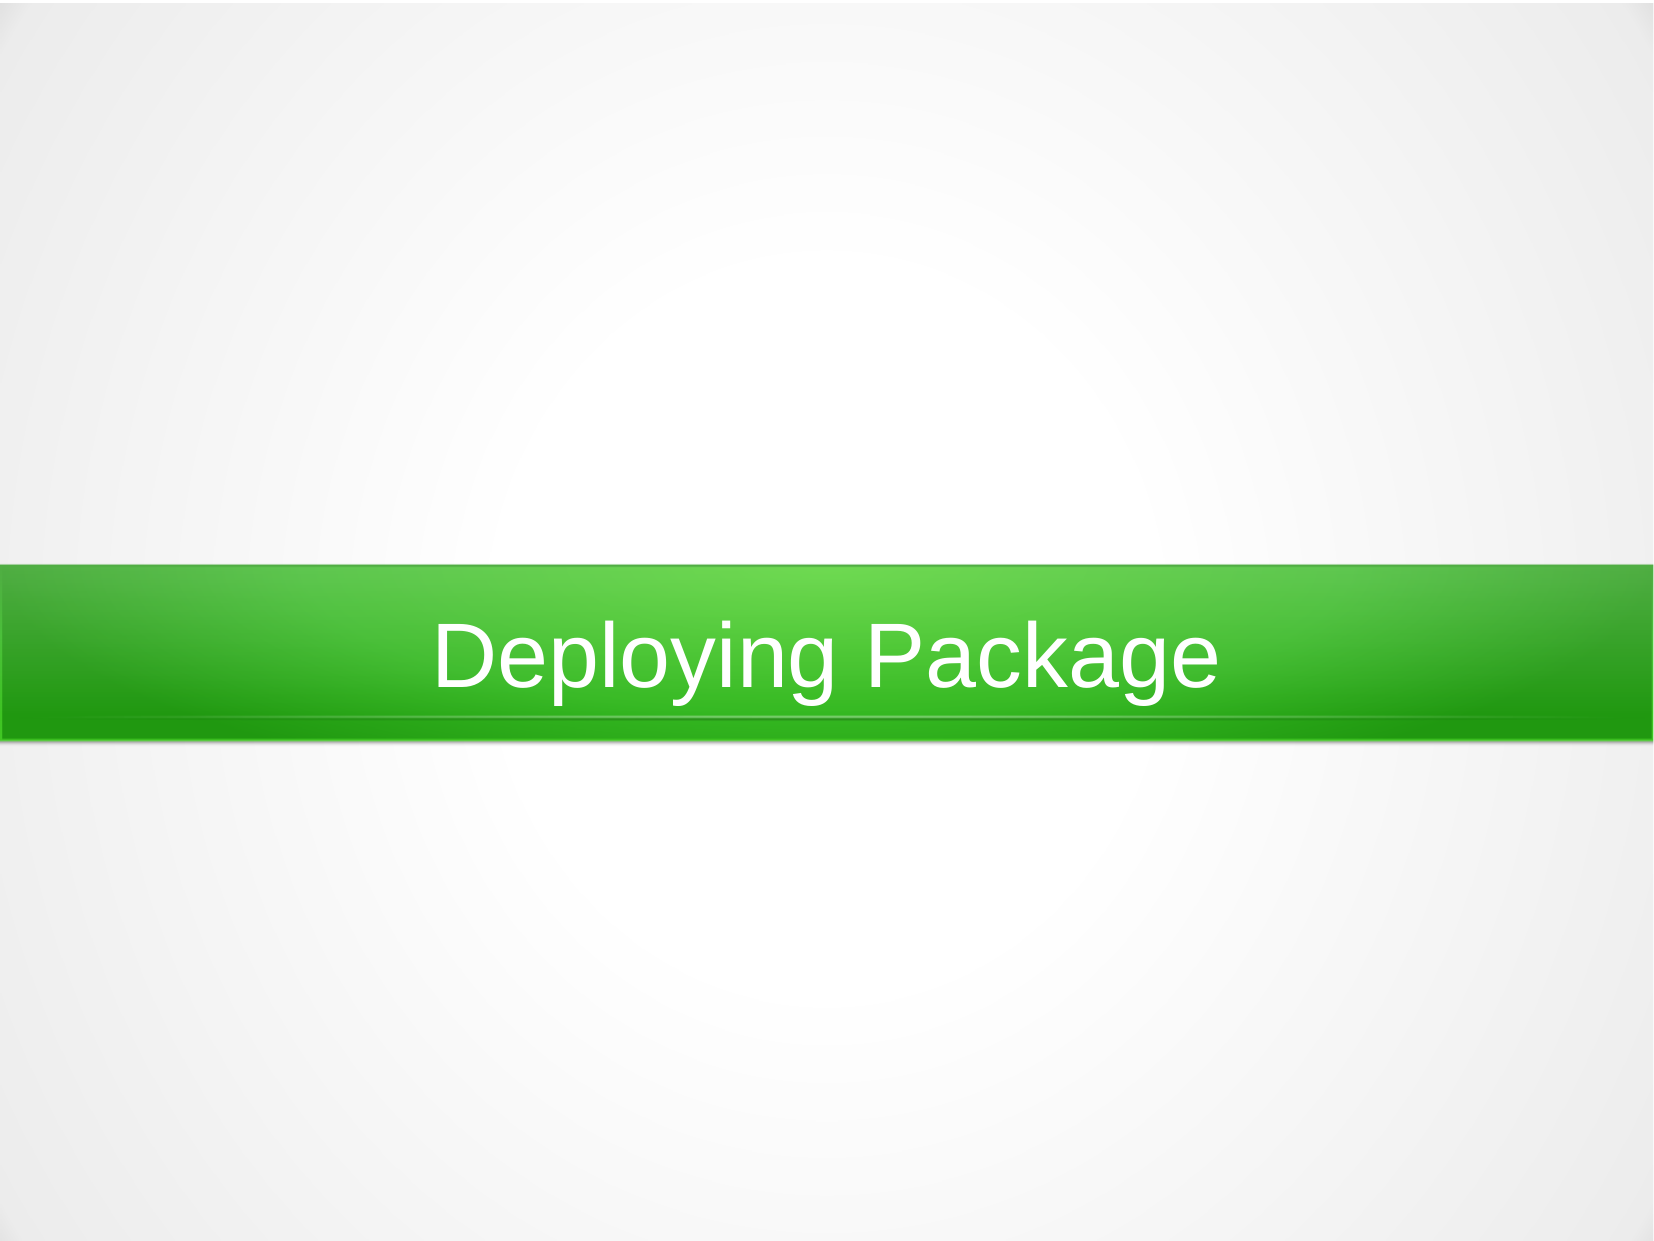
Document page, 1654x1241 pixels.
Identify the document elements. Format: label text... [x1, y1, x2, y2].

picture [0, 3, 1654, 1241]
subtitle Deploying Package [82, 566, 1571, 745]
